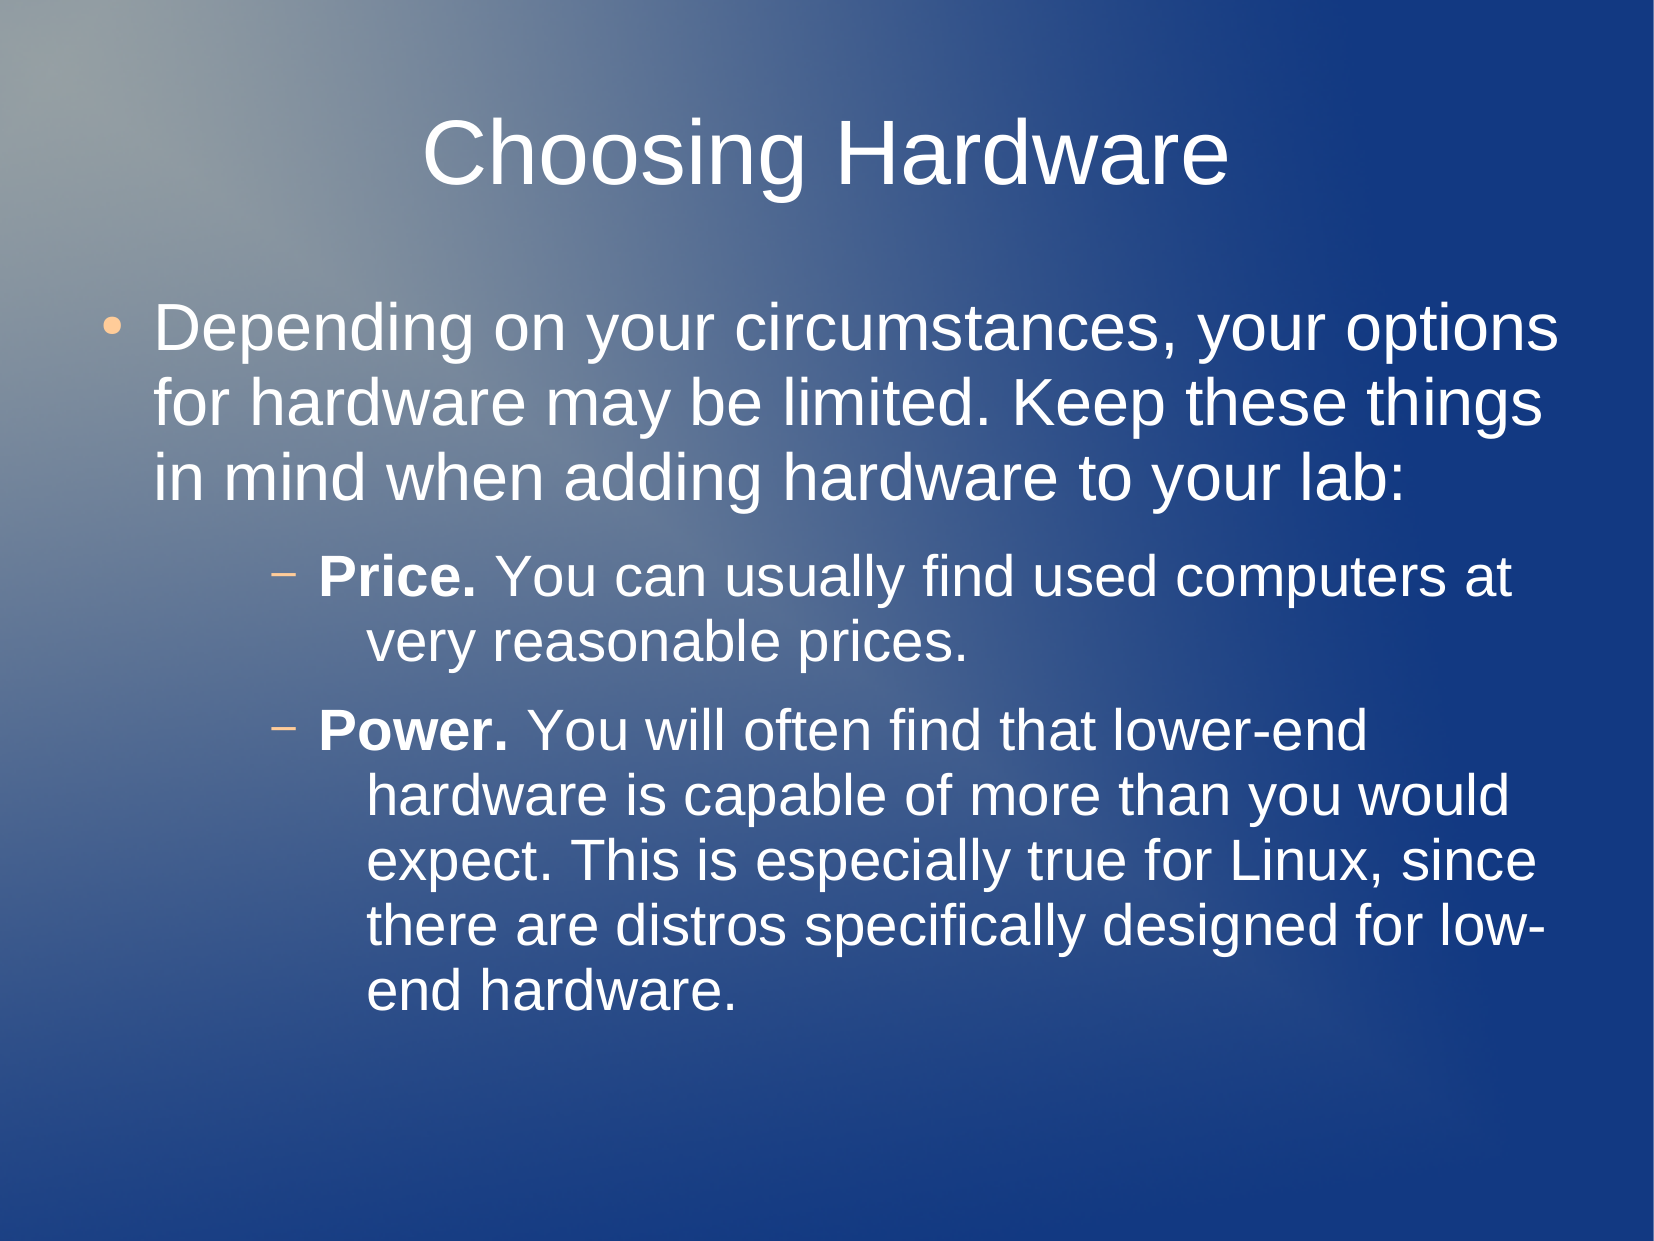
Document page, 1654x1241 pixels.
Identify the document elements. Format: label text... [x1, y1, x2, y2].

picture [0, 0, 1654, 1241]
title Choosing Hardware [82, 49, 1571, 257]
list Depending on your circumstances, your options for hardware may be limited. Keep these things in mind when adding hardware to your lab: Price. You can usually find used computers at very reasonable prices. Power. You will often find that lower-end hardware is capable of more than you would expect. This is especially true for Linux, since there are distros specifically designed for low-end hardware. [82, 290, 1571, 1109]
